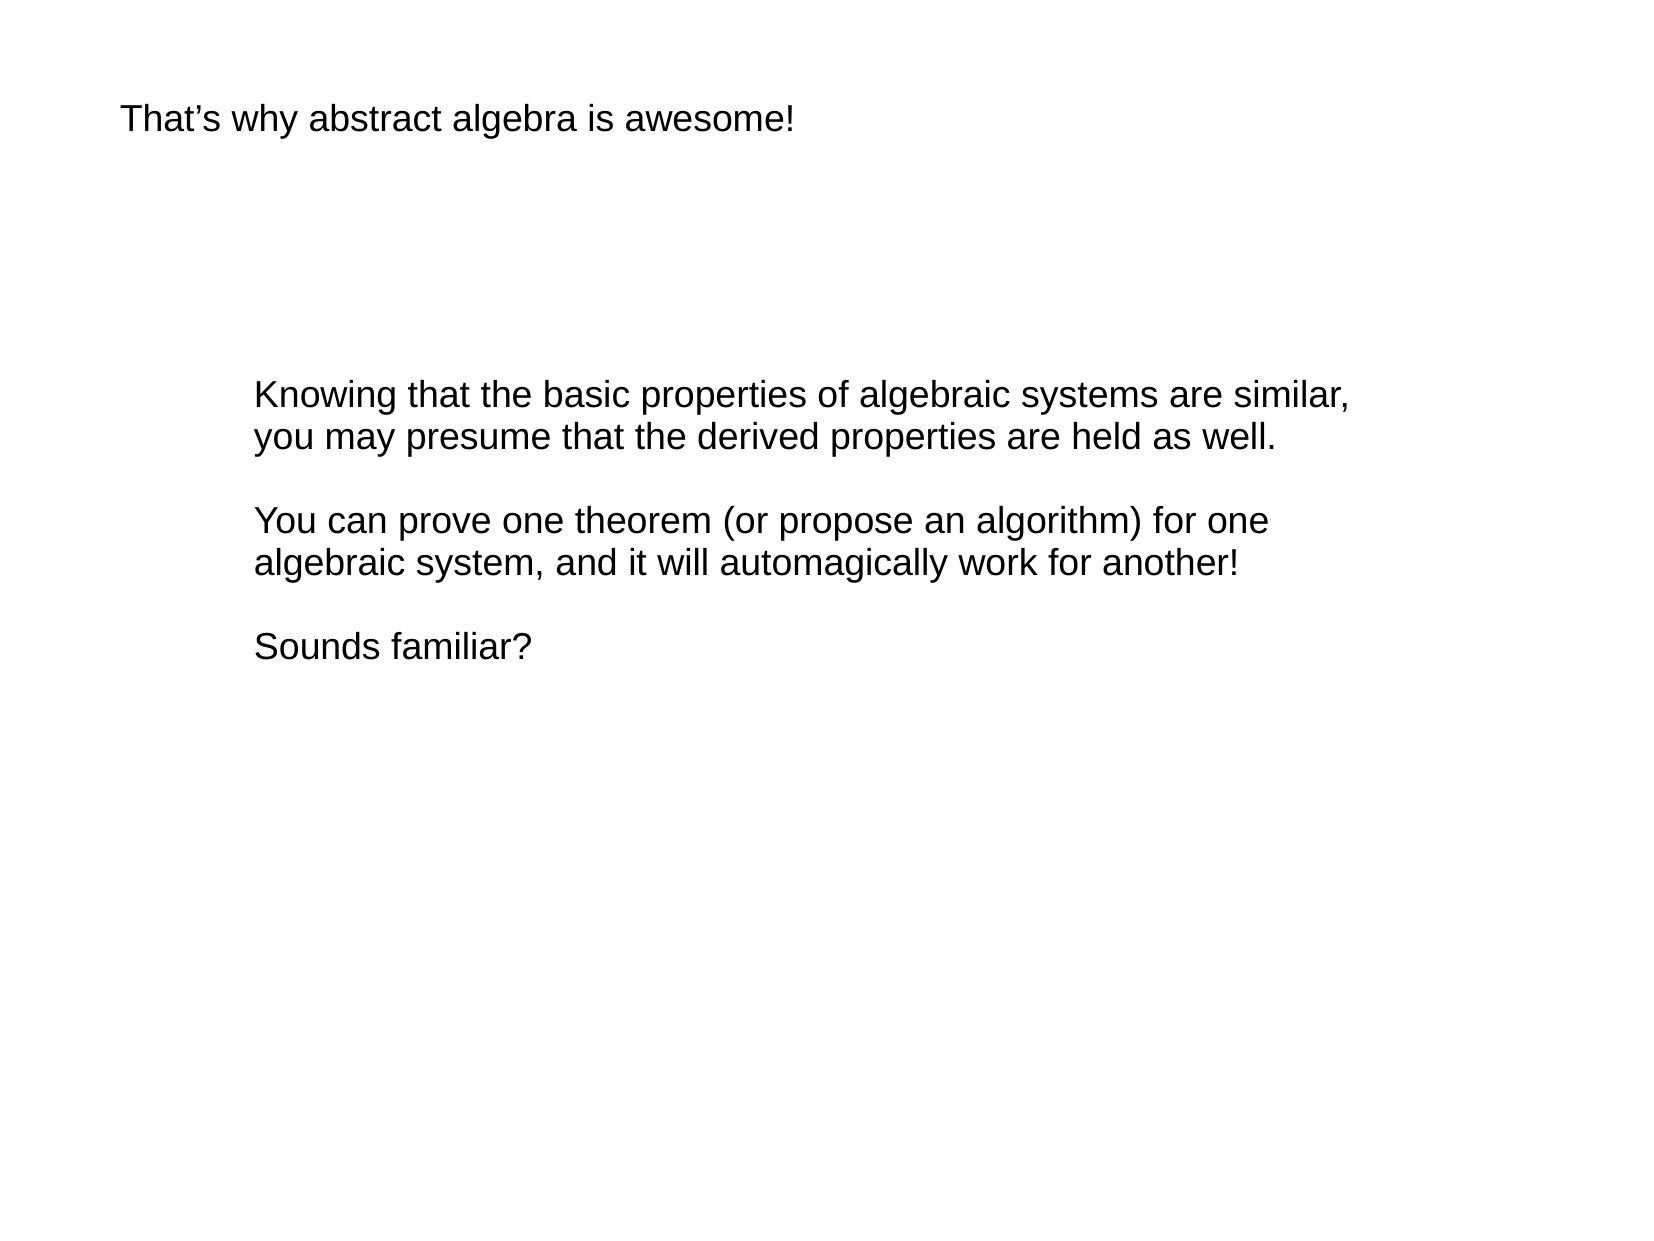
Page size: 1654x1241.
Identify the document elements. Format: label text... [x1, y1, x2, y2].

text_box Knowing that the basic properties of algebraic systems are similar, you may presume that the derived properties are held as well. You can prove one theorem (or propose an algorithm) for one algebraic system, and it will automagically work for another! Sounds familiar? [239, 366, 1366, 676]
text_box That’s why abstract algebra is awesome! [105, 90, 811, 147]
